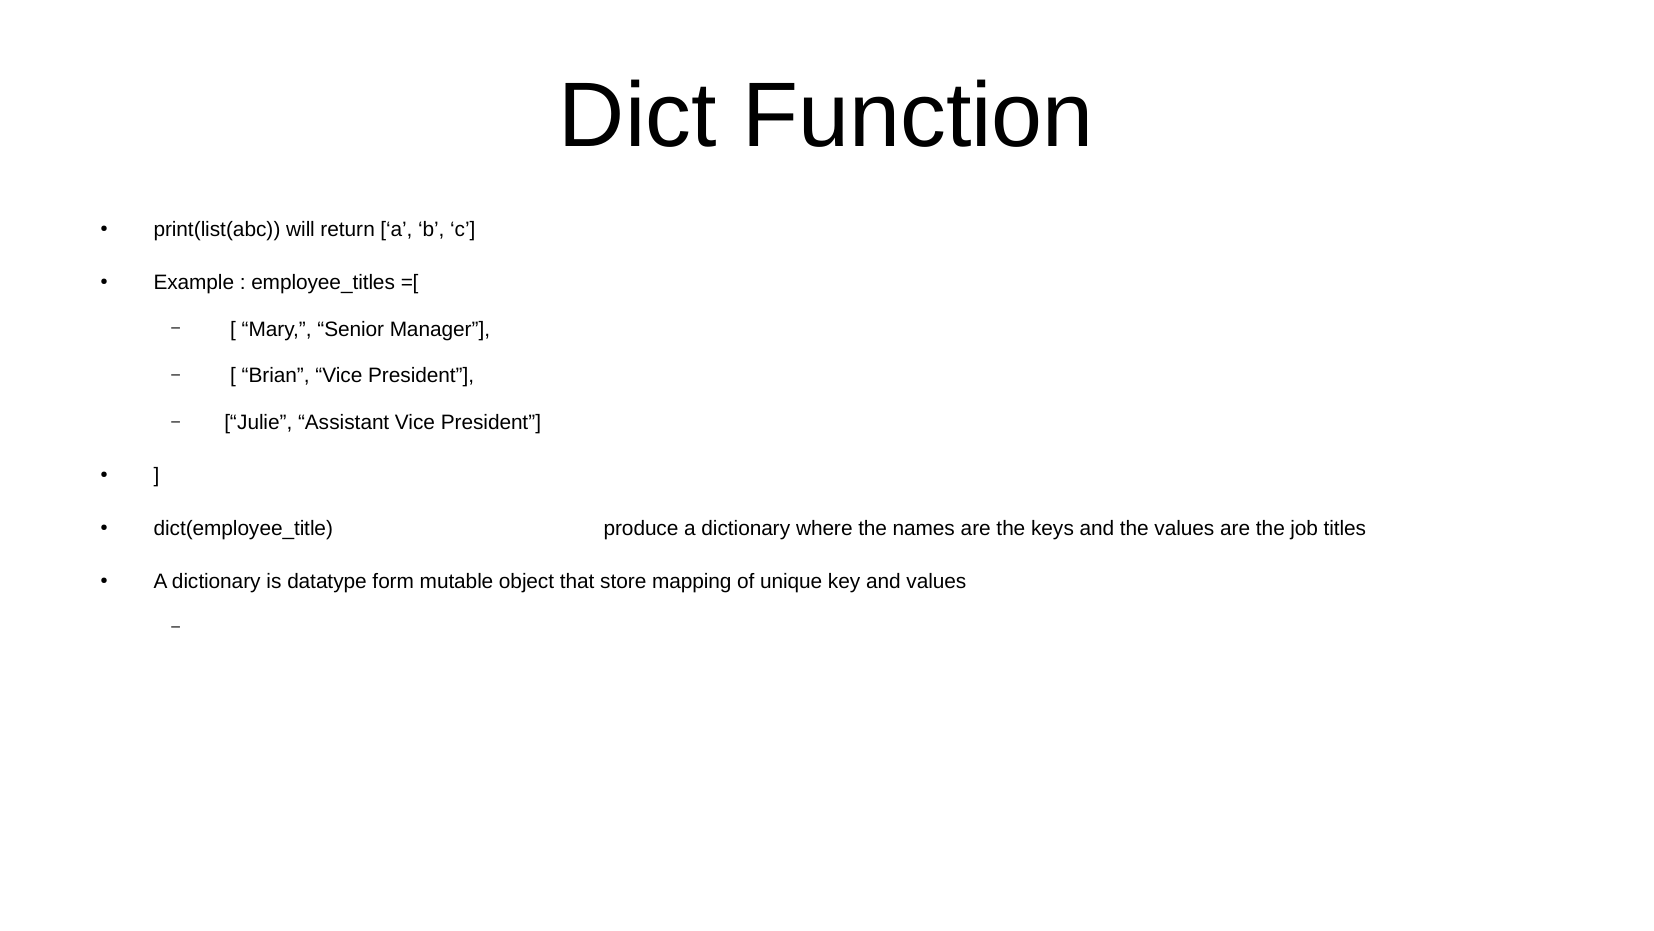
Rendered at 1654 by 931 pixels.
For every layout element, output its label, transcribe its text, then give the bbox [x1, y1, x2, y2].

title Dict Function [82, 37, 1571, 193]
list print(list(abc)) will return [‘a’, ‘b’, ‘c’] Example : employee_titles =[ [ “Mary,”, “Senior Manager”], [ “Brian”, “Vice President”], [“Julie”, “Assistant Vice President”] ] dict(employee_title) produce a dictionary where the names are the keys and the values are the job titles A dictionary is datatype form mutable object that store mapping of unique key and values [82, 217, 1621, 916]
